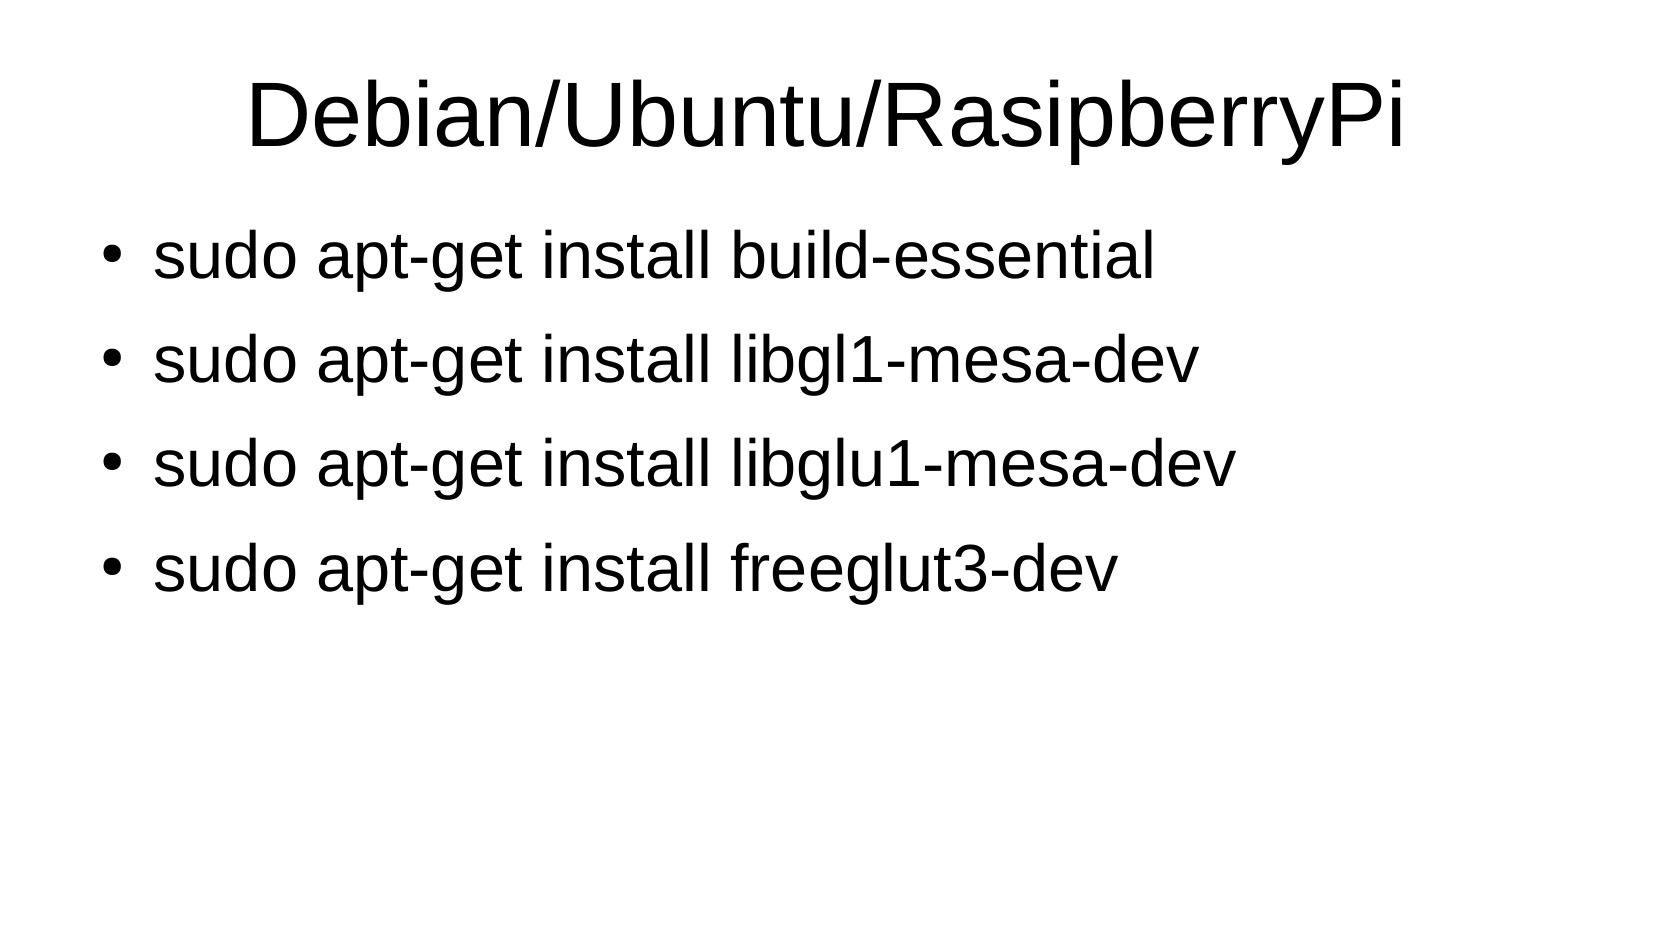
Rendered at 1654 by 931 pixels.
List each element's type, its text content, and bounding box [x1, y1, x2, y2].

title Debian/Ubuntu/RasipberryPi [82, 37, 1571, 193]
list sudo apt-get install build-essential sudo apt-get install libgl1-mesa-dev sudo apt-get install libglu1-mesa-dev sudo apt-get install freeglut3-dev [82, 217, 1571, 758]
